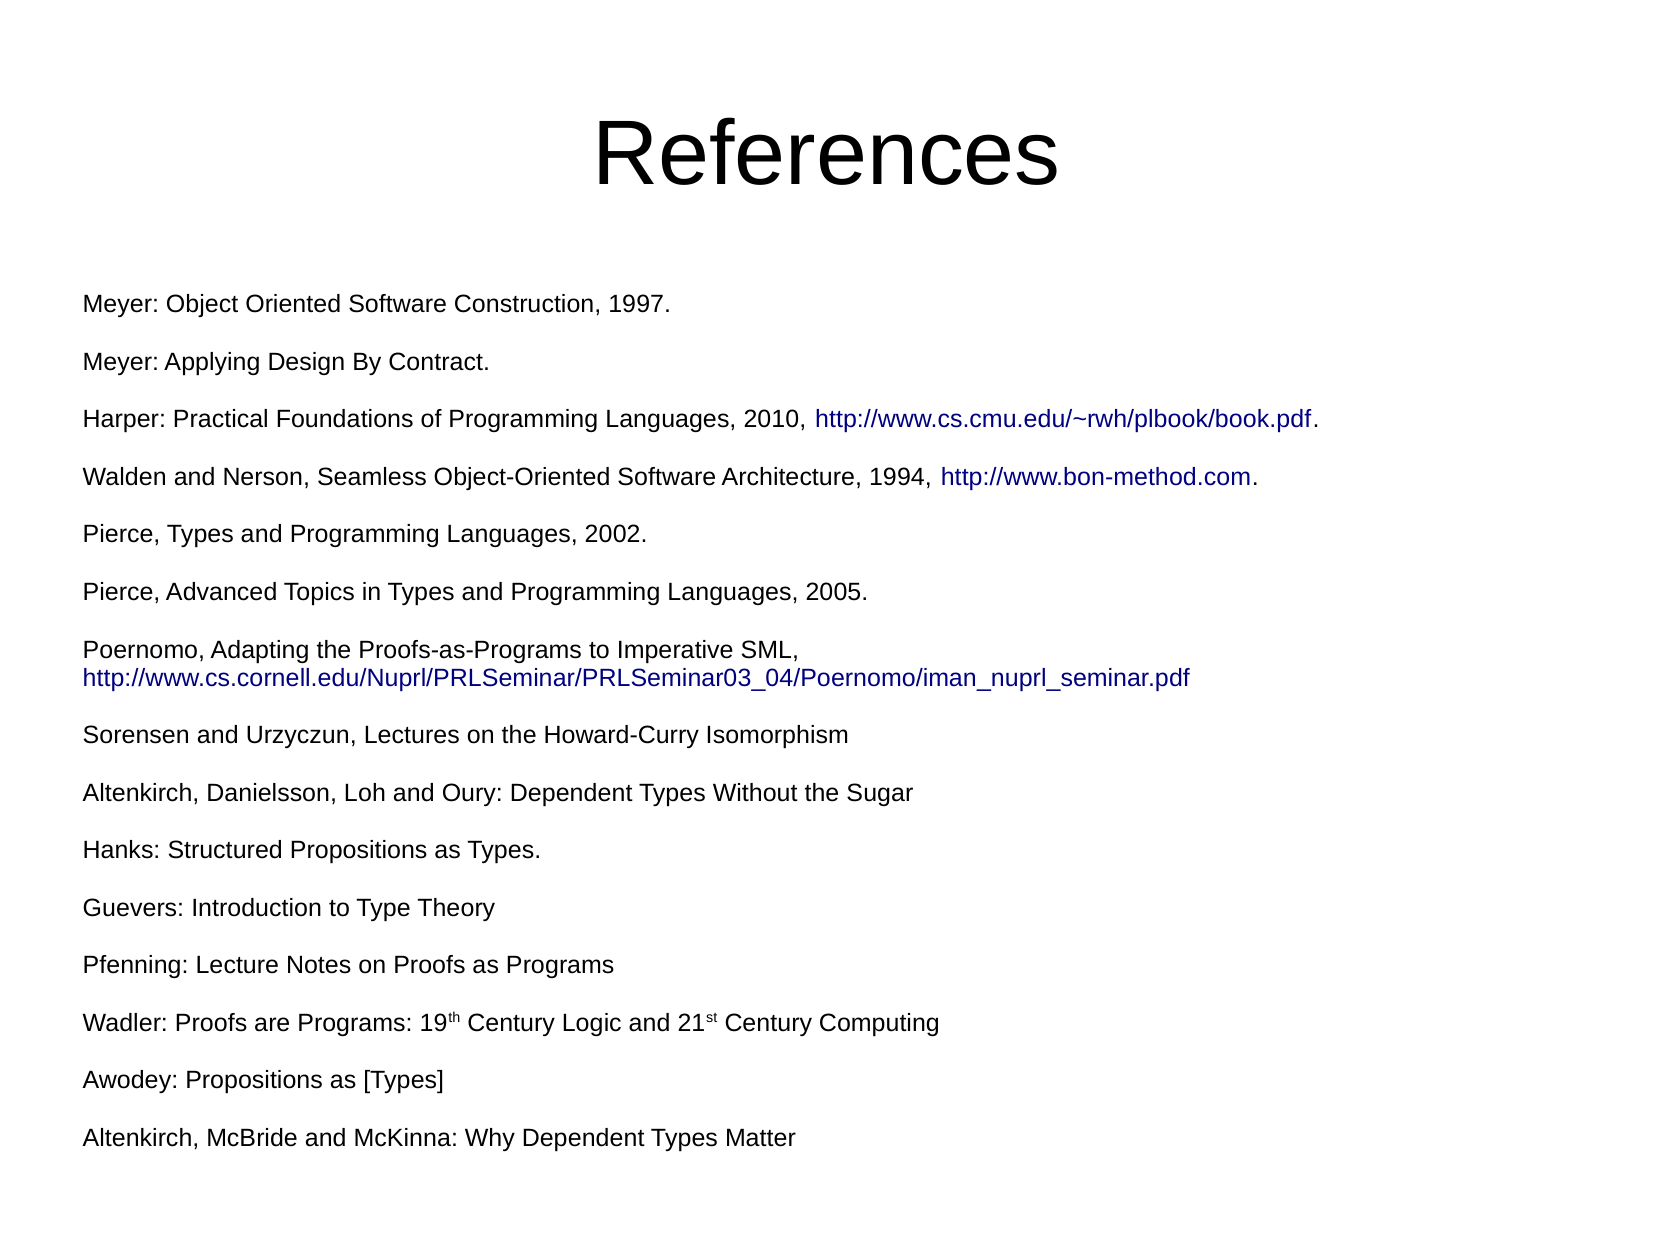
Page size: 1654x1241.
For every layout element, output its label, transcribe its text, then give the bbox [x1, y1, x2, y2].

title References [82, 56, 1571, 250]
list Meyer: Object Oriented Software Construction, 1997. Meyer: Applying Design By Contract. Harper: Practical Foundations of Programming Languages, 2010, http://www.cs.cmu.edu/~rwh/plbook/book.pdf. Walden and Nerson, Seamless Object-Oriented Software Architecture, 1994, http://www.bon-method.com. Pierce, Types and Programming Languages, 2002. Pierce, Advanced Topics in Types and Programming Languages, 2005. Poernomo, Adapting the Proofs-as-Programs to Imperative SML, http://www.cs.cornell.edu/Nuprl/PRLSeminar/PRLSeminar03_04/Poernomo/iman_nuprl_seminar.pdf Sorensen and Urzyczun, Lectures on the Howard-Curry Isomorphism Altenkirch, Danielsson, Loh and Oury: Dependent Types Without the Sugar Hanks: Structured Propositions as Types. Guevers: Introduction to Type Theory Pfenning: Lecture Notes on Proofs as Programs Wadler: Proofs are Programs: 19th Century Logic and 21st Century Computing Awodey: Propositions as [Types] Altenkirch, McBride and McKinna: Why Dependent Types Matter [82, 290, 1571, 1153]
